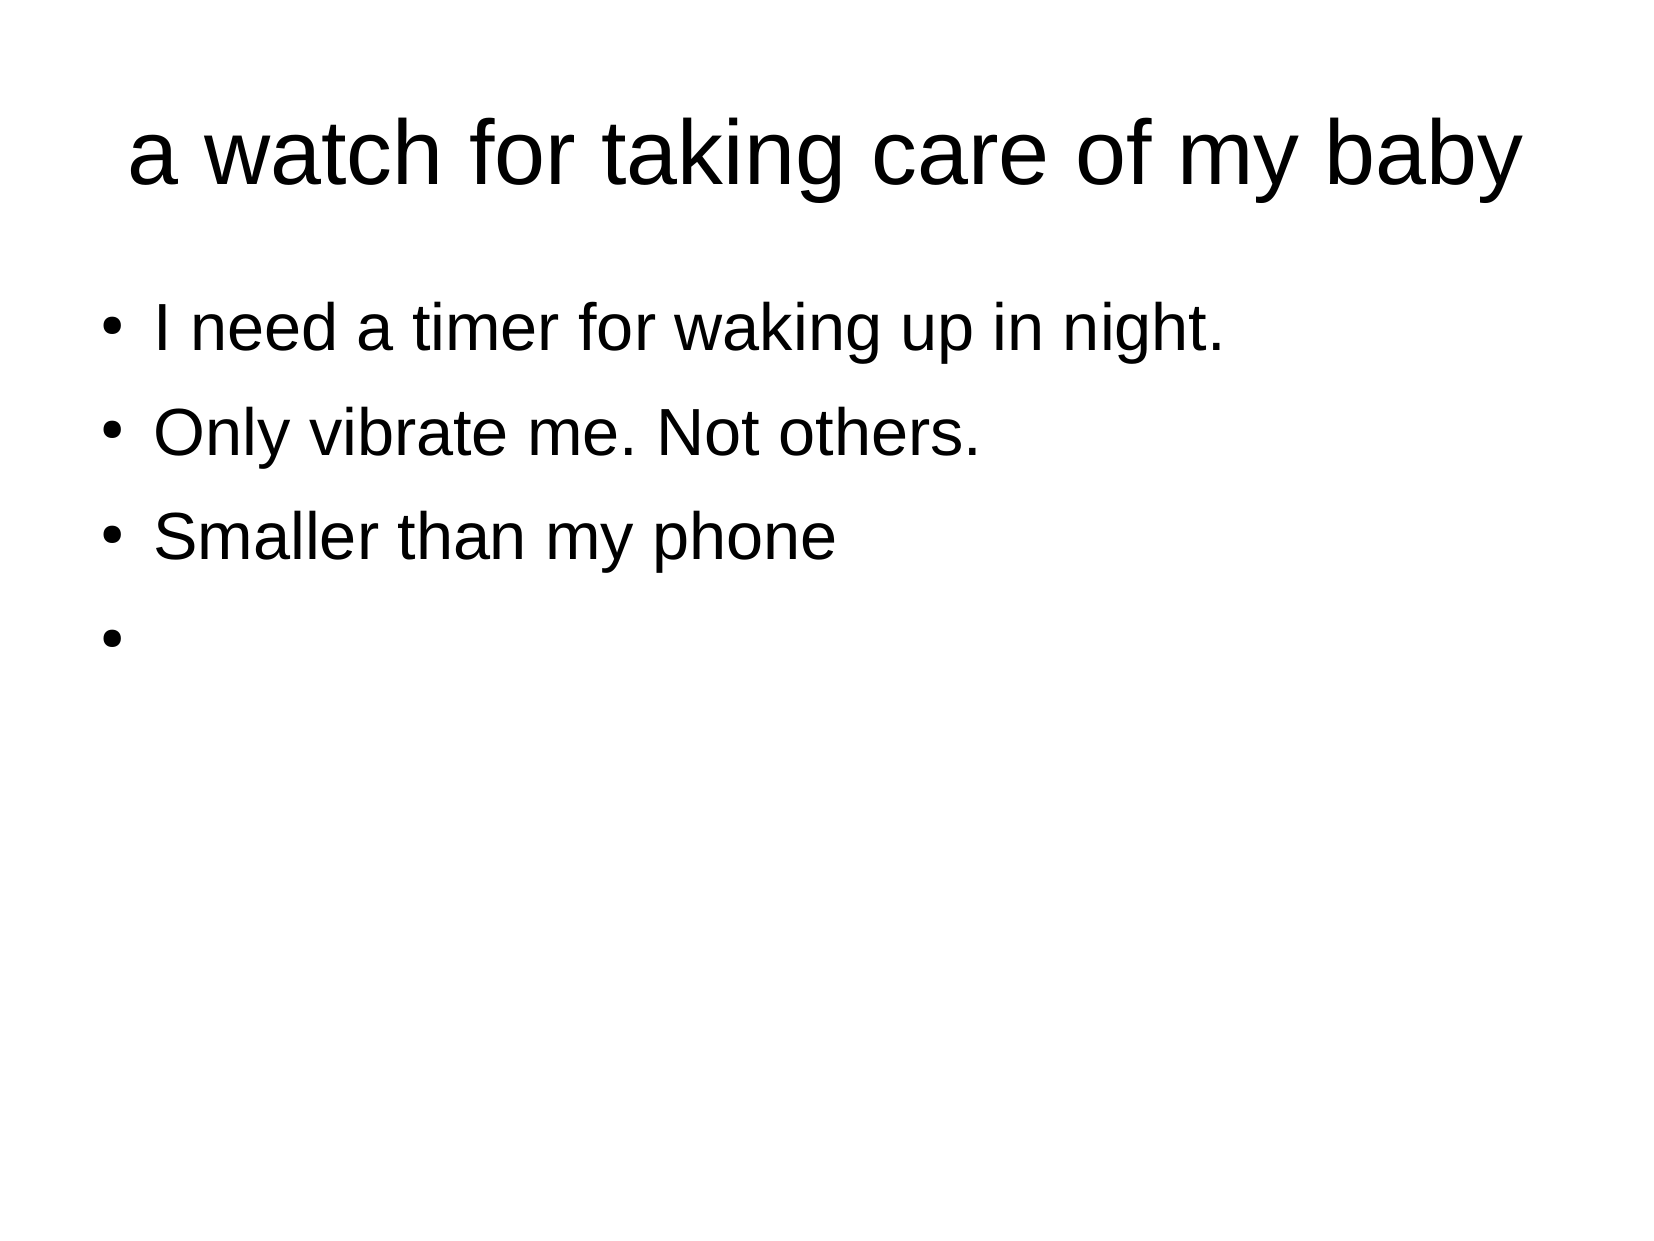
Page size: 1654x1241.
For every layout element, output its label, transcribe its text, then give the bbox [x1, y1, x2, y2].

list I need a timer for waking up in night. Only vibrate me. Not others. Smaller than my phone [82, 290, 1538, 1010]
title a watch for taking care of my baby [82, 49, 1571, 257]
